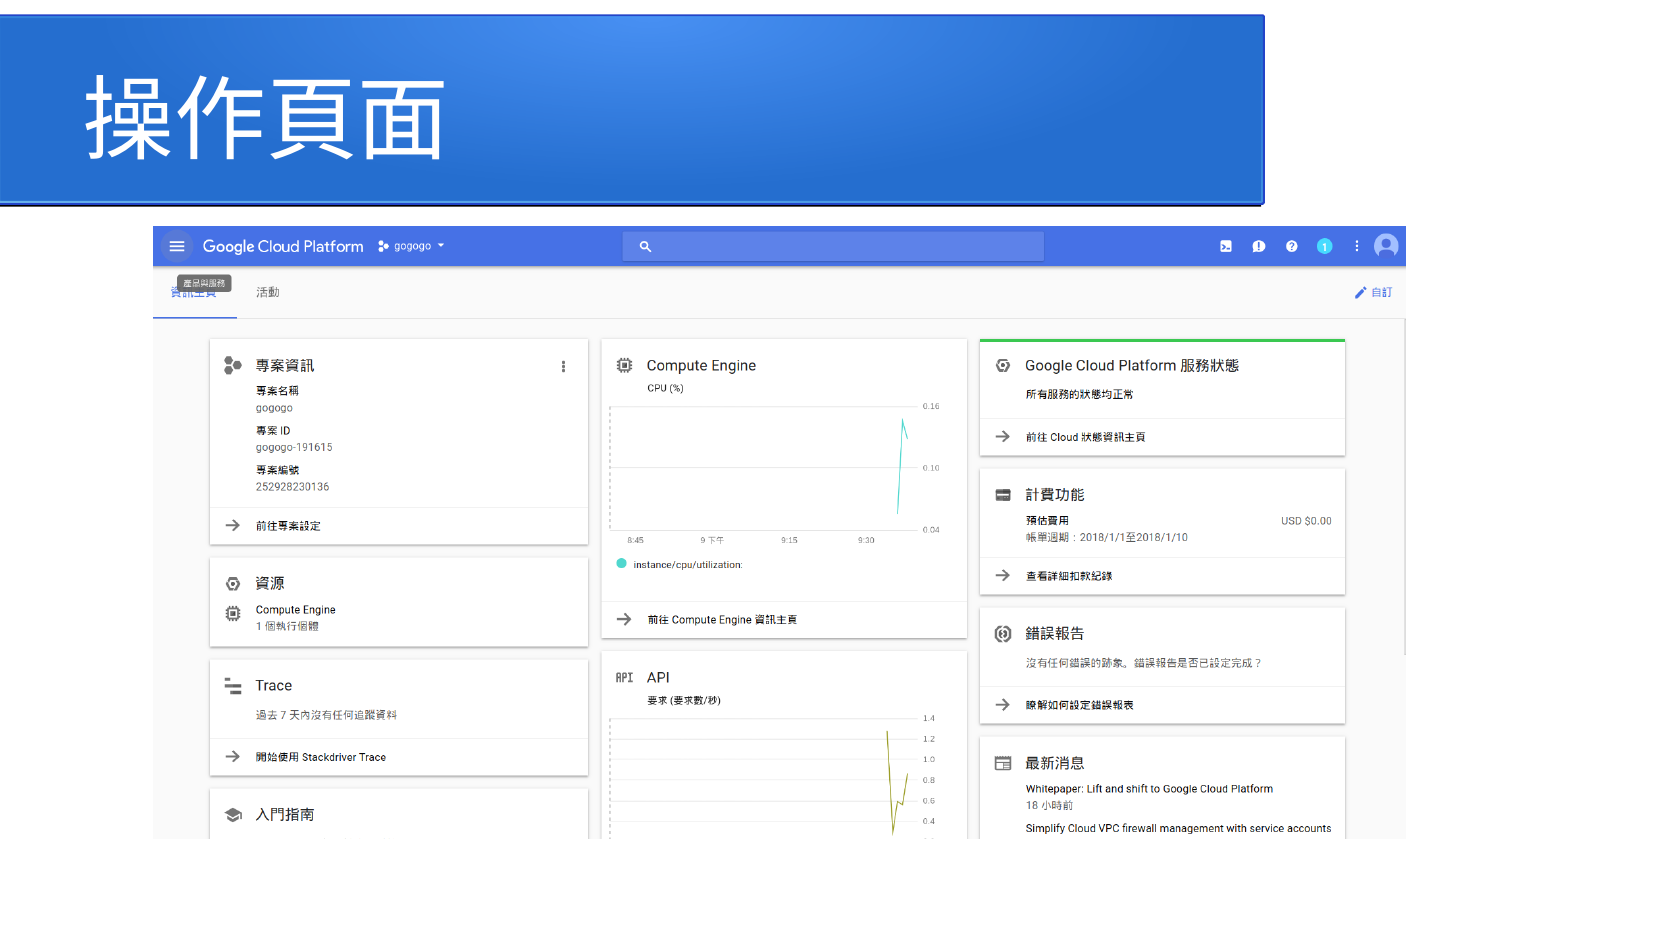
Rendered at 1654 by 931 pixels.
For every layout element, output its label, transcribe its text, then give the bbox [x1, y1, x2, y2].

picture [153, 226, 1406, 839]
title 操作頁面 [82, 35, 1235, 189]
